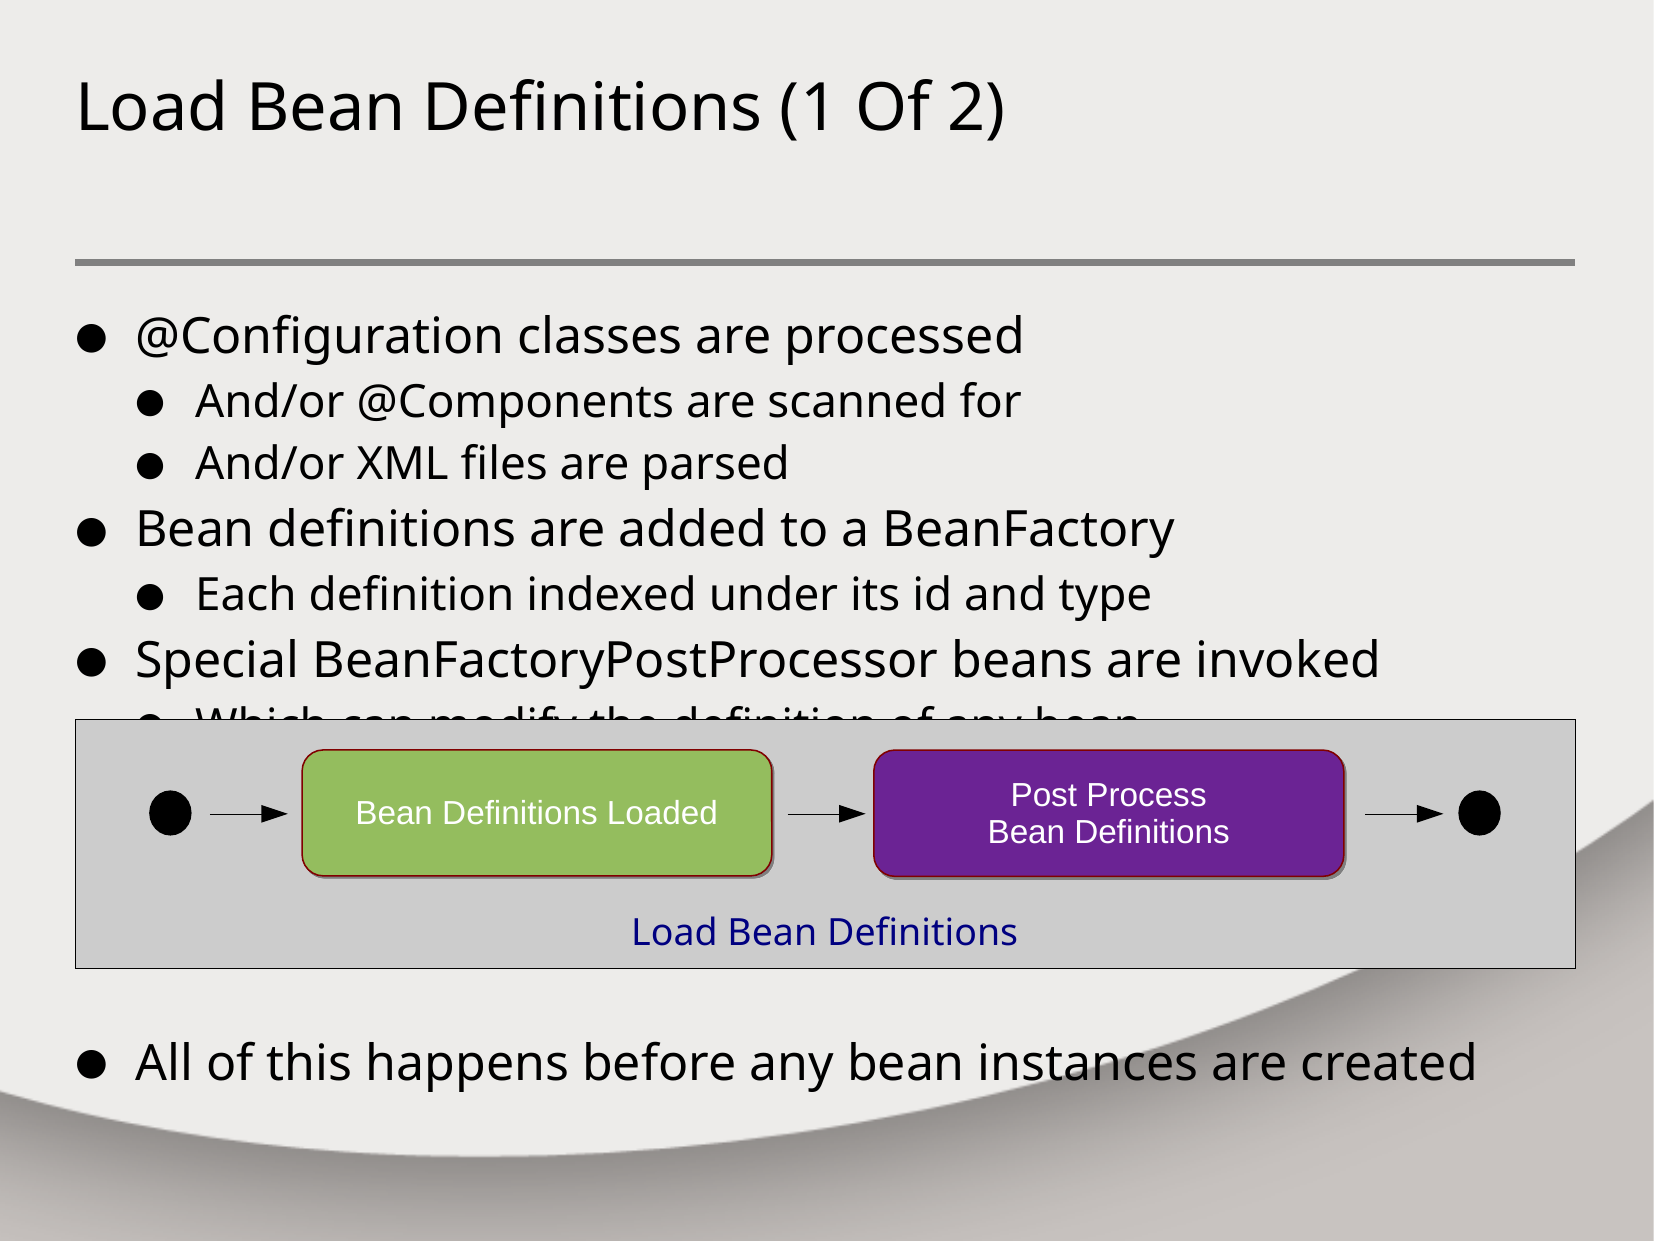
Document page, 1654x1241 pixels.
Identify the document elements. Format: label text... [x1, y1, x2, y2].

title Load Bean Definitions (1 Of 2) [75, 75, 1576, 226]
text_box [75, 959, 1576, 969]
text_box Post Process Bean Definitions [873, 750, 1344, 877]
text_box [75, 719, 1576, 898]
text_box Load Bean Definitions [75, 898, 1576, 959]
list @Configuration classes are processed And/or @Components are scanned for And/or XML files are parsed Bean definitions are added to a BeanFactory Each definition indexed under its id and type Special BeanFactoryPostProcessor beans are invoked Which can modify the definition of any bean All of this happens before any bean instances are created [75, 300, 1576, 719]
text_box Bean Definitions Loaded [302, 749, 772, 876]
list @Configuration classes are processed And/or @Components are scanned for And/or XML files are parsed Bean definitions are added to a BeanFactory Each definition indexed under its id and type Special BeanFactoryPostProcessor beans are invoked Which can modify the definition of any bean All of this happens before any bean instances are created [75, 969, 1576, 1163]
picture [0, 0, 1654, 1241]
